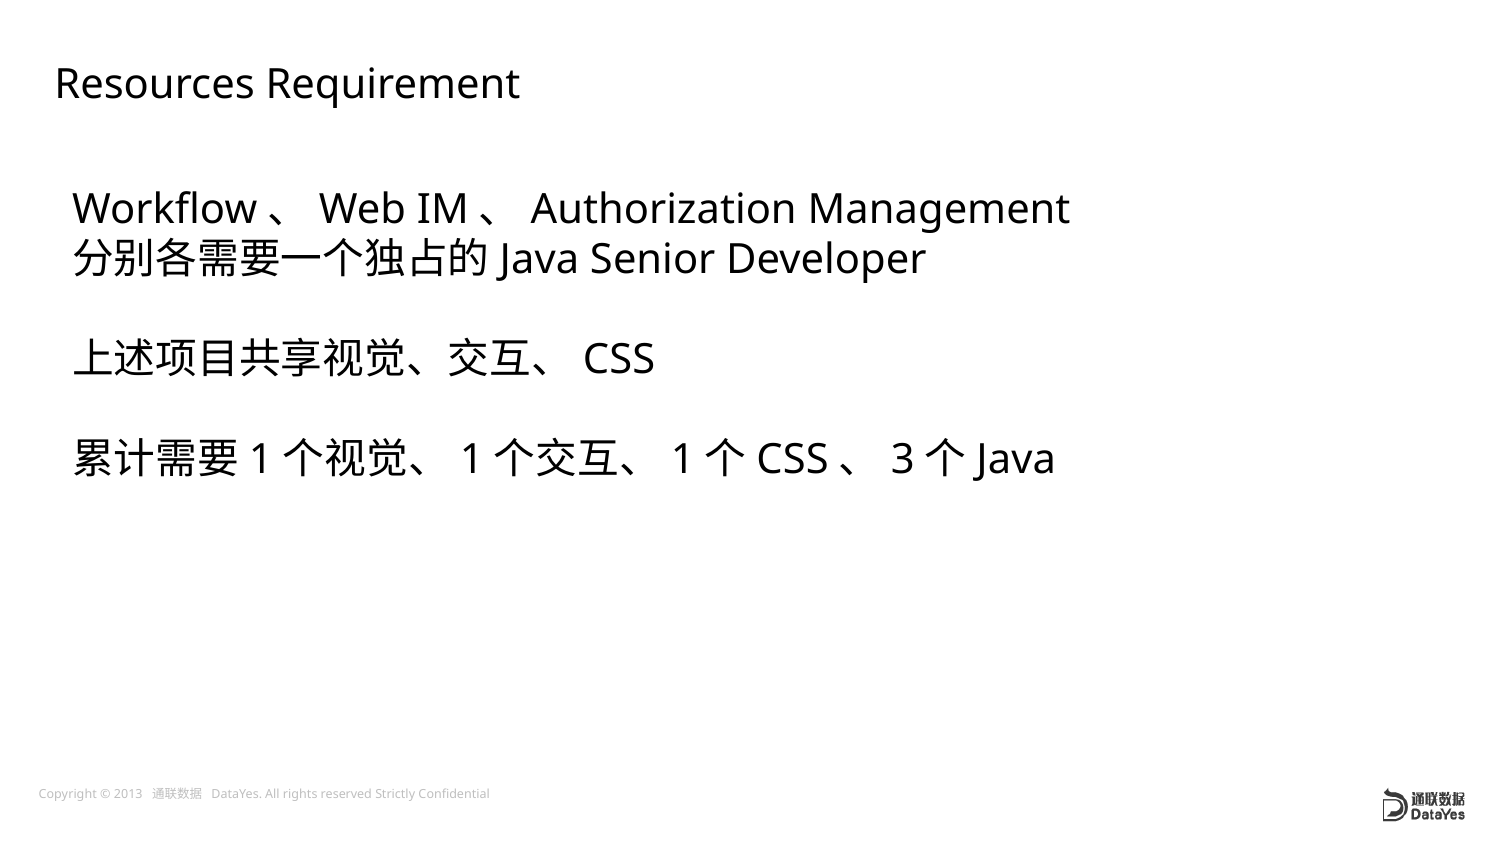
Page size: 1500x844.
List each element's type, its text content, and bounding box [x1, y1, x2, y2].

picture [1370, 776, 1481, 838]
title Resources Requirement [54, 44, 1405, 186]
text_box Workflow、Web IM、Authorization Management 分别各需要一个独占的Java Senior Developer 上述项目共享视觉、交互、CSS 累计需要1个视觉、1个交互、1个CSS、3个Java [57, 174, 1423, 490]
